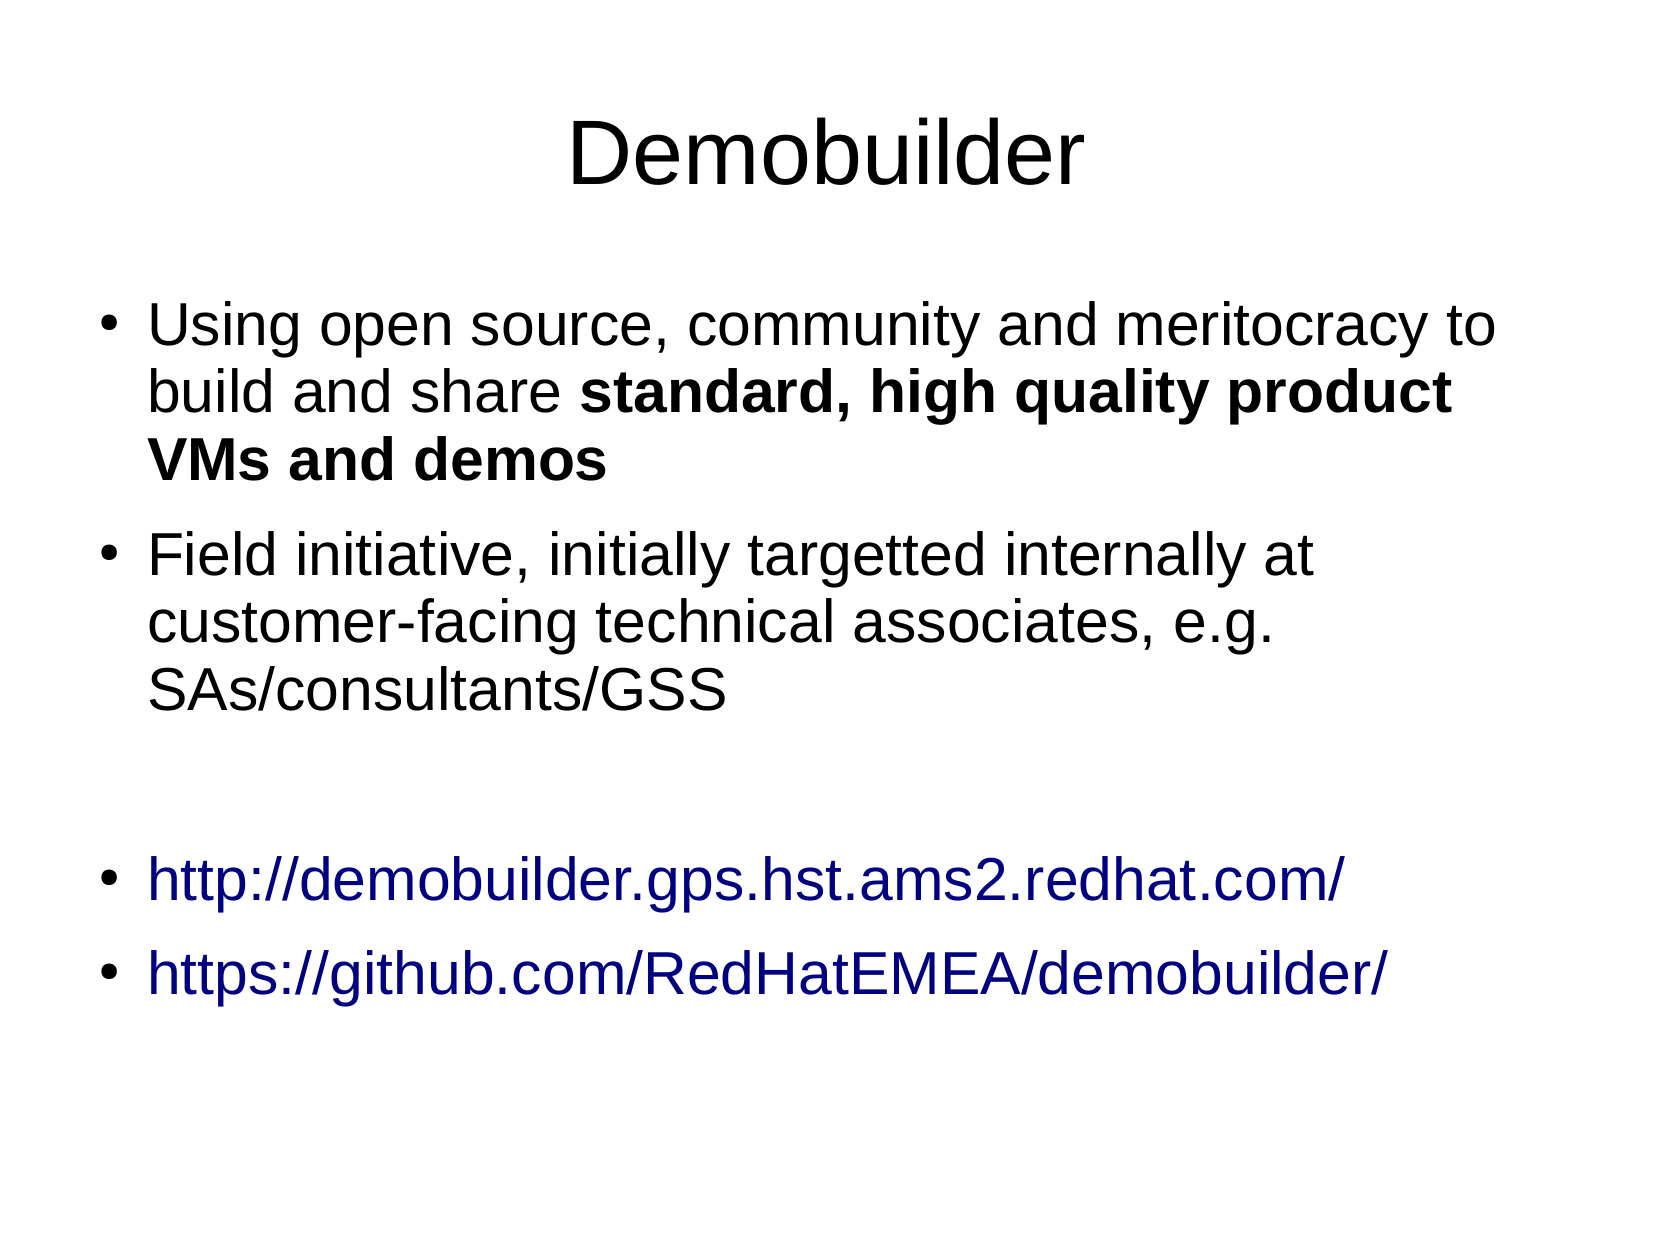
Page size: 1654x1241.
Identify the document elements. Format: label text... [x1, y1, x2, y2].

list Using open source, community and meritocracy to build and share standard, high quality product VMs and demos Field initiative, initially targetted internally at customer-facing technical associates, e.g. SAs/consultants/GSS http://demobuilder.gps.hst.ams2.redhat.com/ https://github.com/RedHatEMEA/demobuilder/ [82, 290, 1571, 1010]
title Demobuilder [82, 49, 1571, 257]
